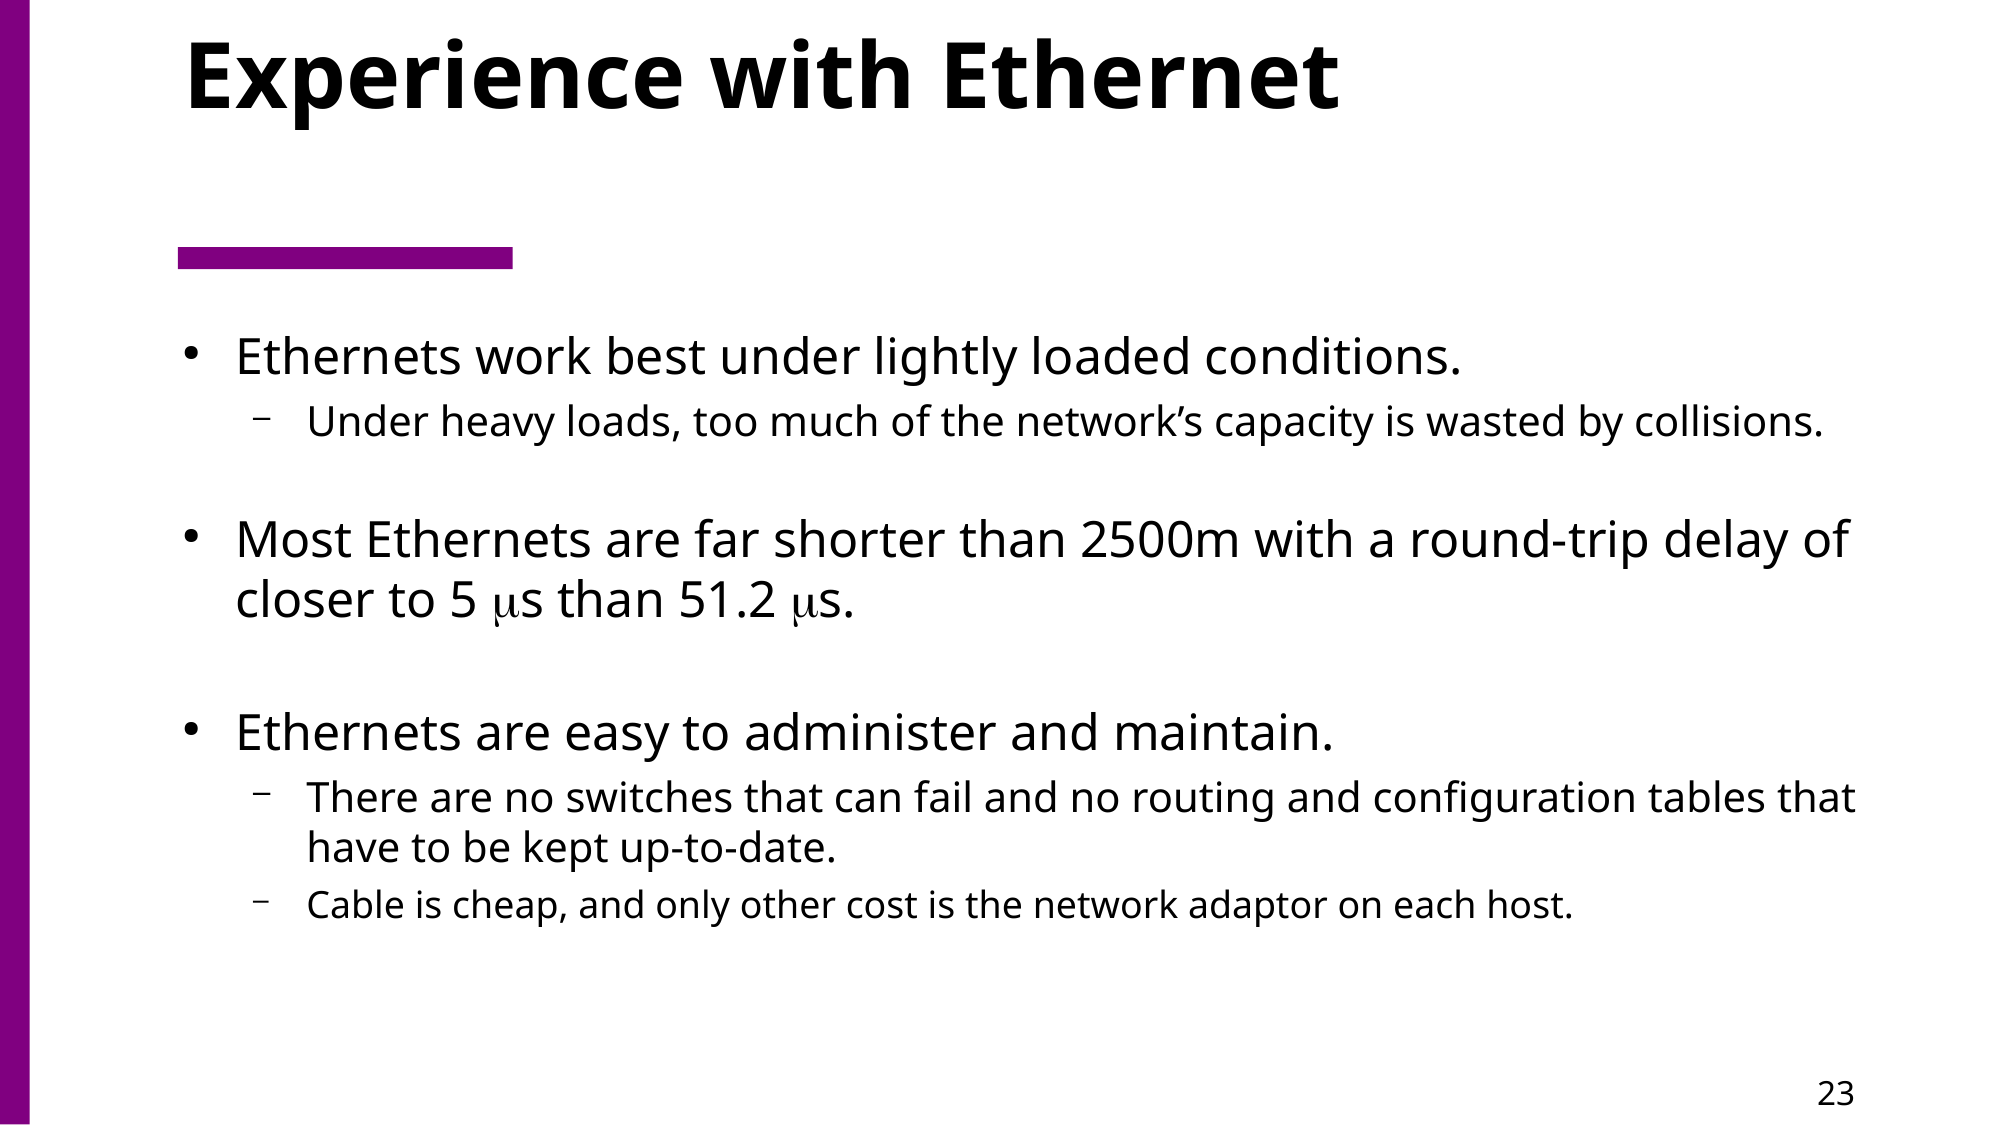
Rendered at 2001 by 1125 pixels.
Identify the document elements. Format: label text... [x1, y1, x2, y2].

list Ethernets work best under lightly loaded conditions. Under heavy loads, too much of the network’s capacity is wasted by collisions. Most Ethernets are far shorter than 2500m with a round-trip delay of closer to 5 s than 51.2 s. Ethernets are easy to administer and maintain. There are no switches that can fail and no routing and configuration tables that have to be kept up-to-date. Cable is cheap, and only other cost is the network adaptor on each host. [149, 184, 1959, 1024]
title Experience with Ethernet [133, 9, 1946, 135]
